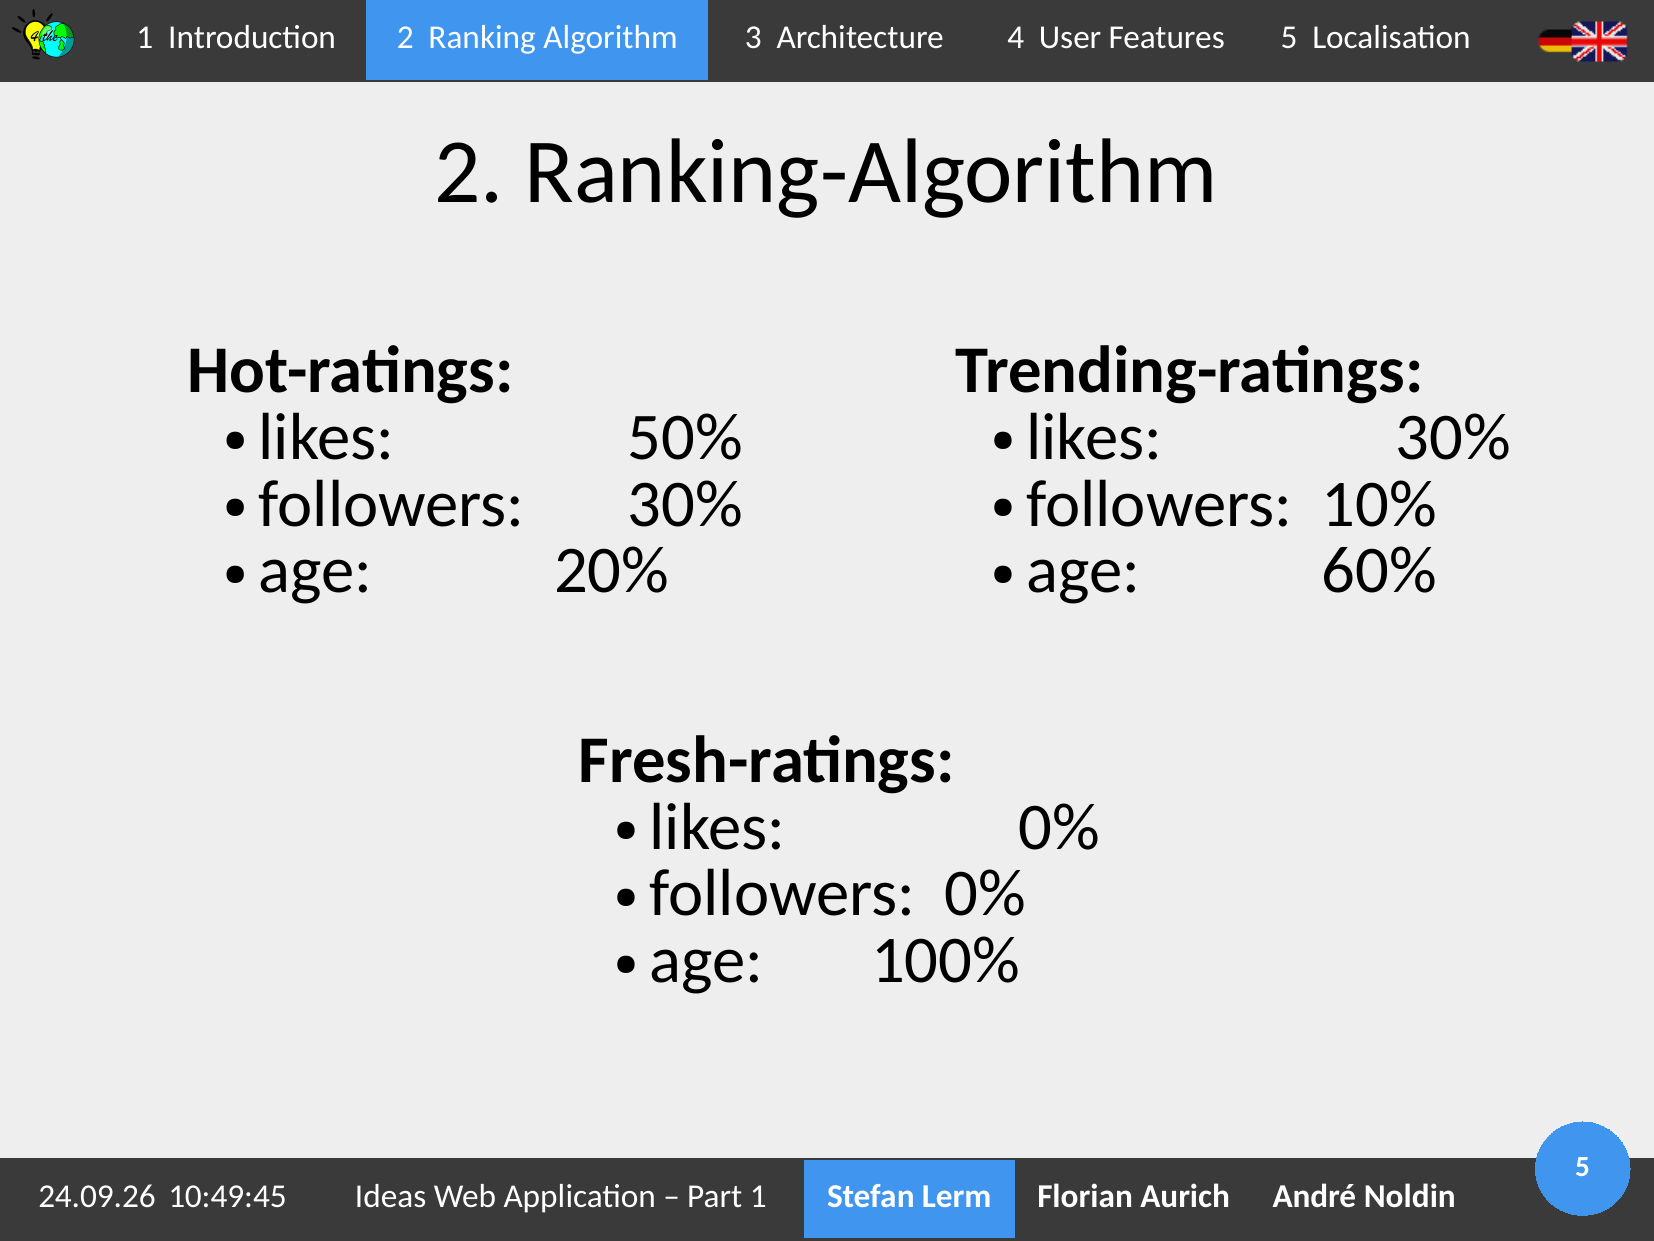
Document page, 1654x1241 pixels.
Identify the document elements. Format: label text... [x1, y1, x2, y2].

text_box Fresh-ratings: likes: 0% followers: 0% age: 100% [578, 732, 1288, 1040]
text_box Ideas Web Application – Part 1 [318, 1160, 804, 1238]
text_box Trending-ratings: likes: 30% followers: 10% age: 60% [955, 342, 1571, 674]
text_box 1 Introduction [106, 0, 366, 80]
text_box Hot-ratings: likes: 50% followers: 30% age: 20% [187, 342, 804, 662]
text_box André Noldin [1251, 1160, 1477, 1238]
title 2. Ranking-Algorithm [82, 88, 1571, 272]
text_box Florian Aurich [1015, 1160, 1251, 1238]
text_box 2 Ranking Algorithm [366, 0, 708, 80]
text_box 5 Localisation [1251, 0, 1501, 80]
picture [2, 0, 83, 80]
text_box 3 Architecture [708, 0, 980, 80]
picture [1536, 18, 1629, 64]
text_box 4 User Features [980, 0, 1251, 80]
text_box Stefan Lerm [804, 1160, 1015, 1238]
